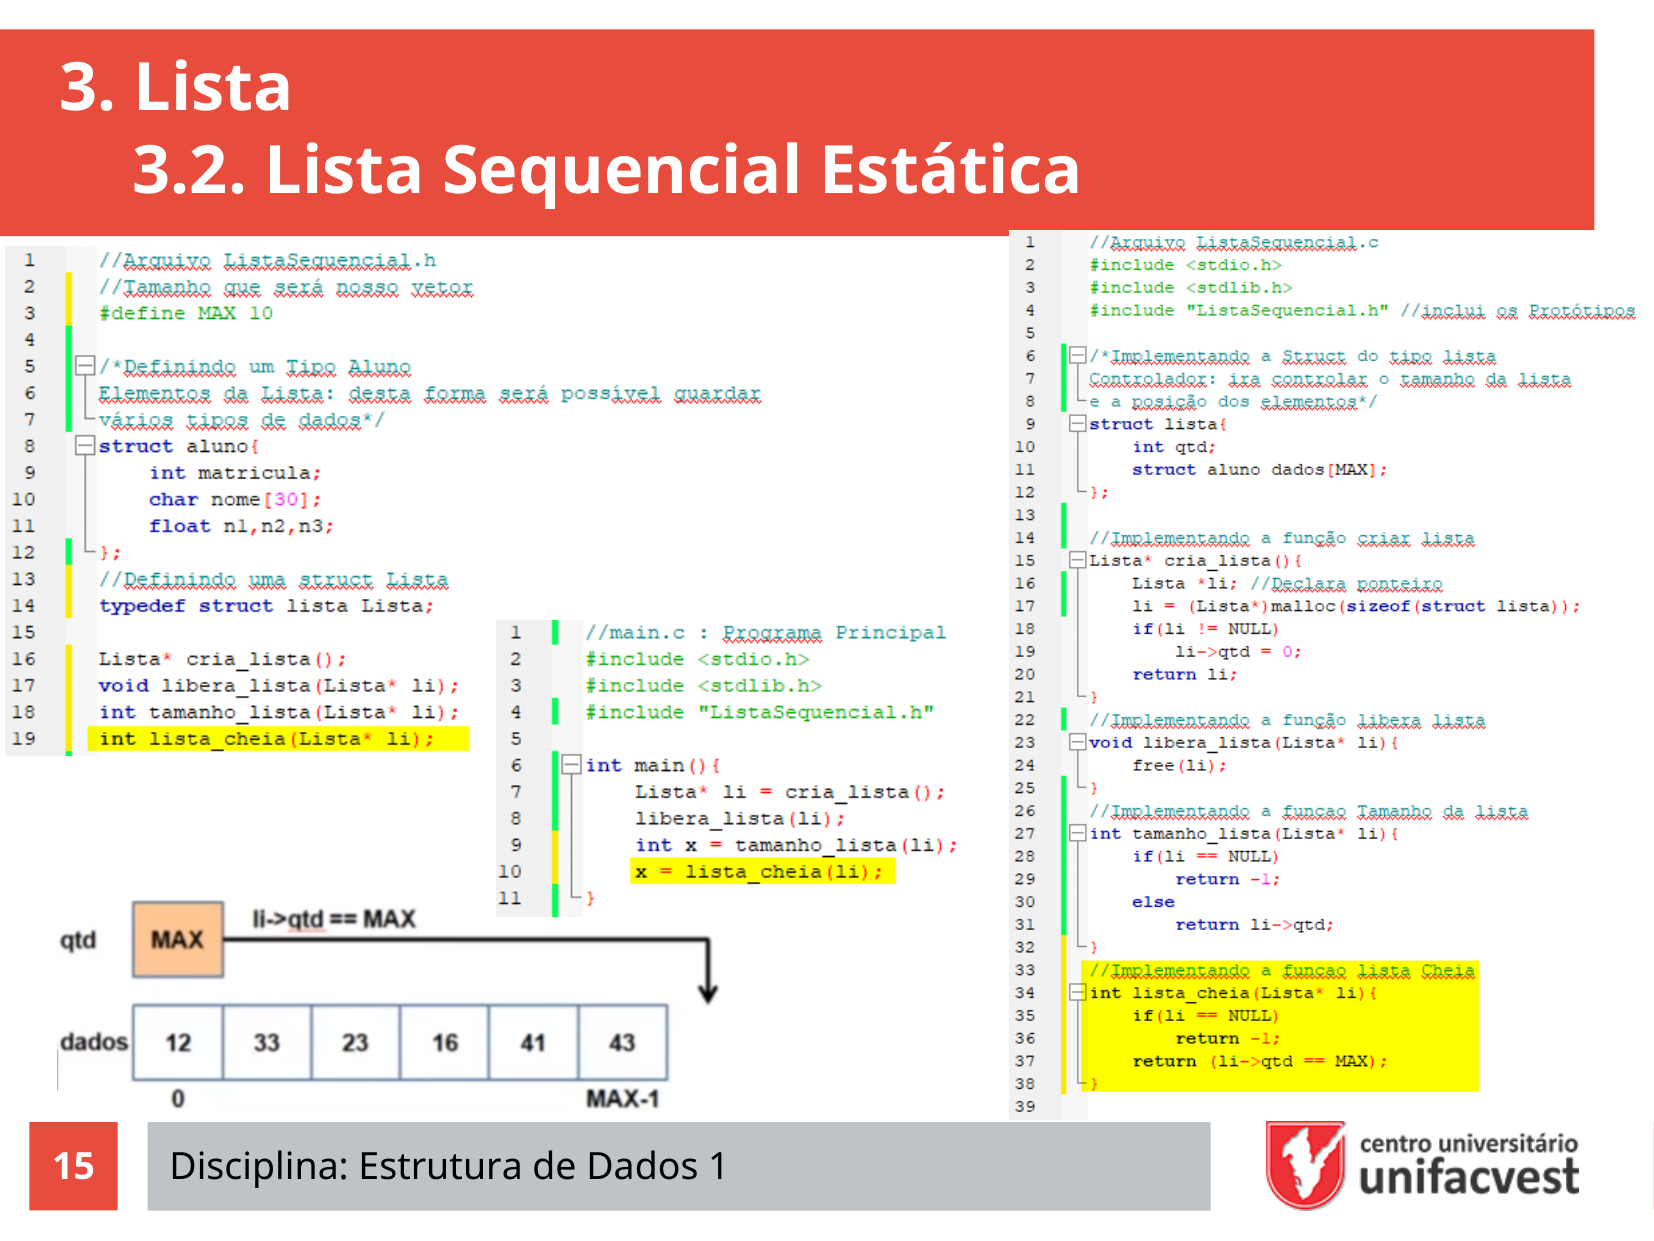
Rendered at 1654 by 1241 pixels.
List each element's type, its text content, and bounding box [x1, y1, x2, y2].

text_box Disciplina: Estrutura de Dados 1 [154, 1132, 1205, 1196]
title 3. Lista 3.2. Lista Sequencial Estática [59, 59, 1595, 207]
picture [5, 246, 968, 1117]
text_box [1238, 1120, 1654, 1212]
picture [1266, 1121, 1579, 1211]
picture [1009, 230, 1640, 1120]
